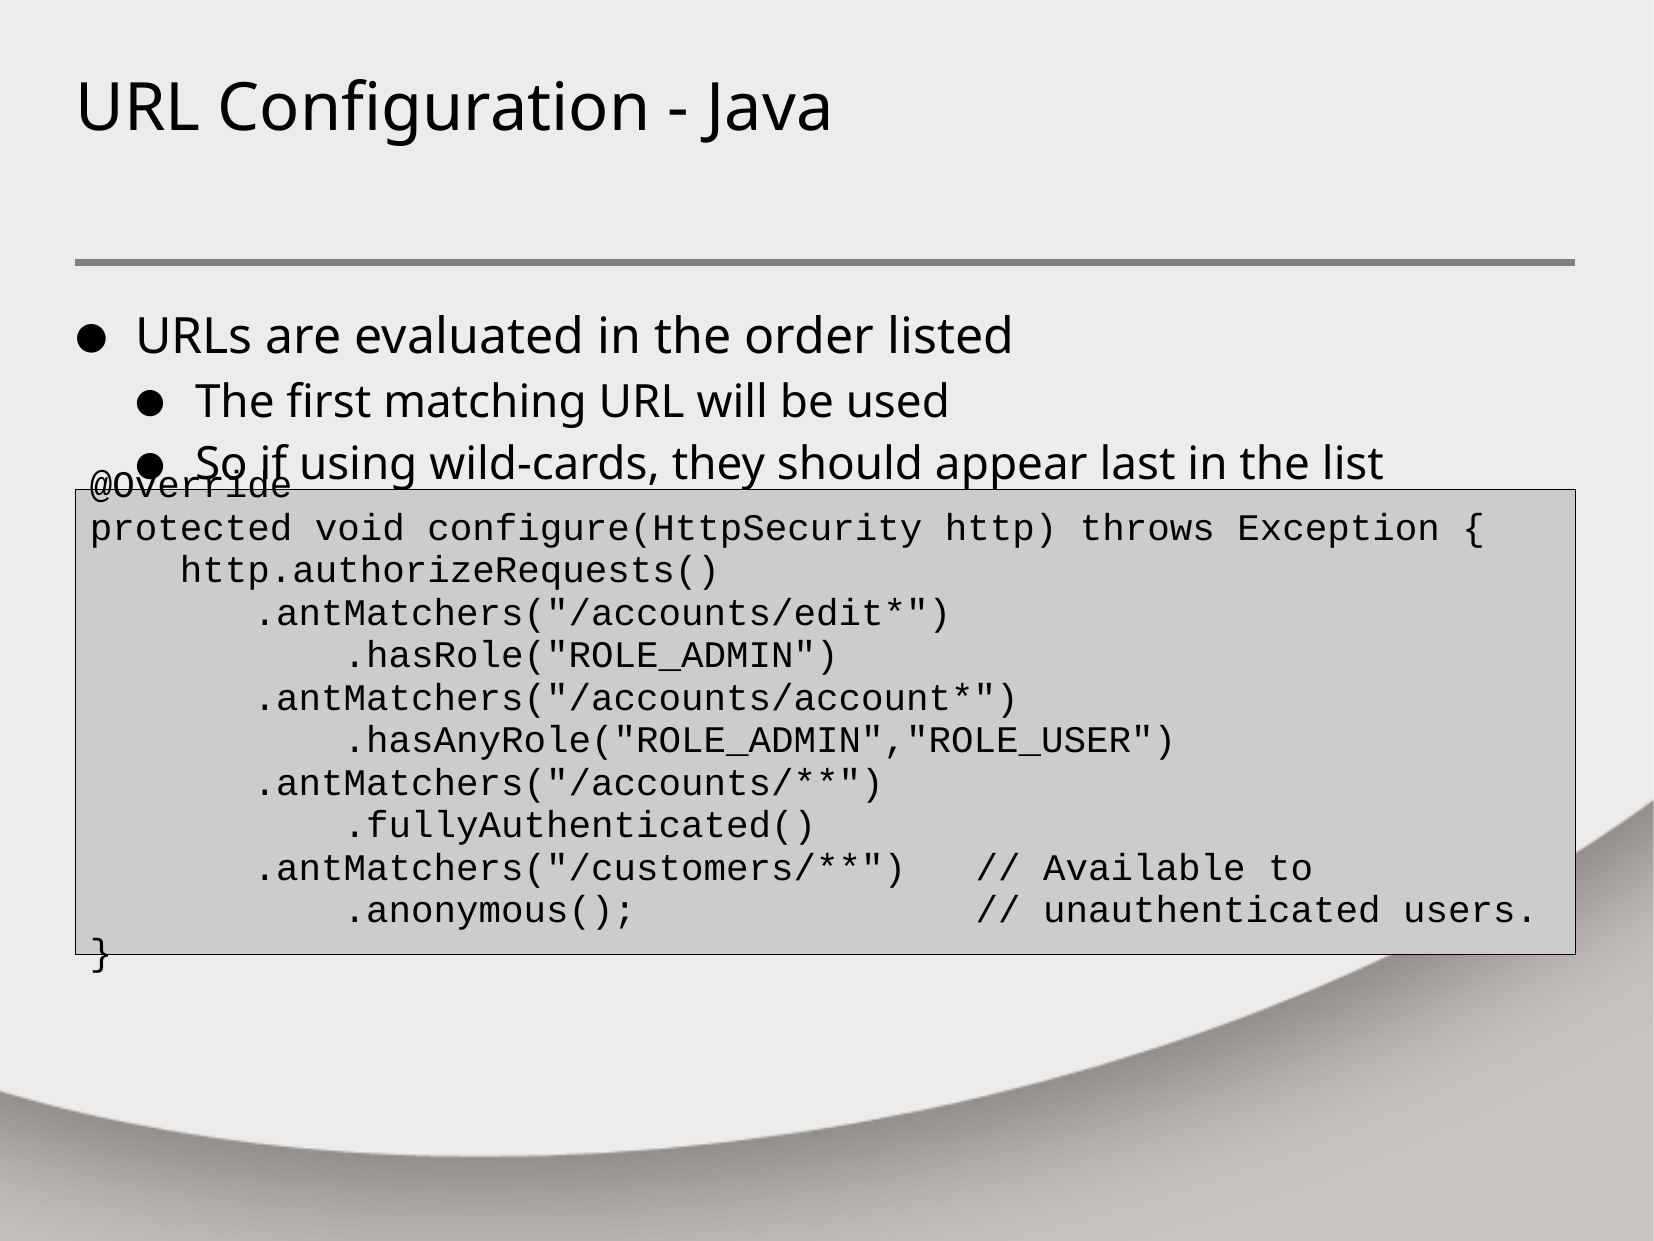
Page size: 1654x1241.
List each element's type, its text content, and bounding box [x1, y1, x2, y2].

picture [0, 0, 1654, 1241]
text_box @Override protected void configure(HttpSecurity http) throws Exception { http.authorizeRequests() .antMatchers("/accounts/edit*") .hasRole("ROLE_ADMIN") .antMatchers("/accounts/account*") .hasAnyRole("ROLE_ADMIN","ROLE_USER") .antMatchers("/accounts/**") .fullyAuthenticated() .antMatchers("/customers/**") // Available to .anonymous(); // unauthenticated users. } [75, 489, 1576, 955]
list URLs are evaluated in the order listed The first matching URL will be used So if using wild-cards, they should appear last in the list [75, 955, 1576, 1163]
list URLs are evaluated in the order listed The first matching URL will be used So if using wild-cards, they should appear last in the list [75, 300, 1576, 489]
title URL Configuration - Java [75, 75, 1576, 226]
